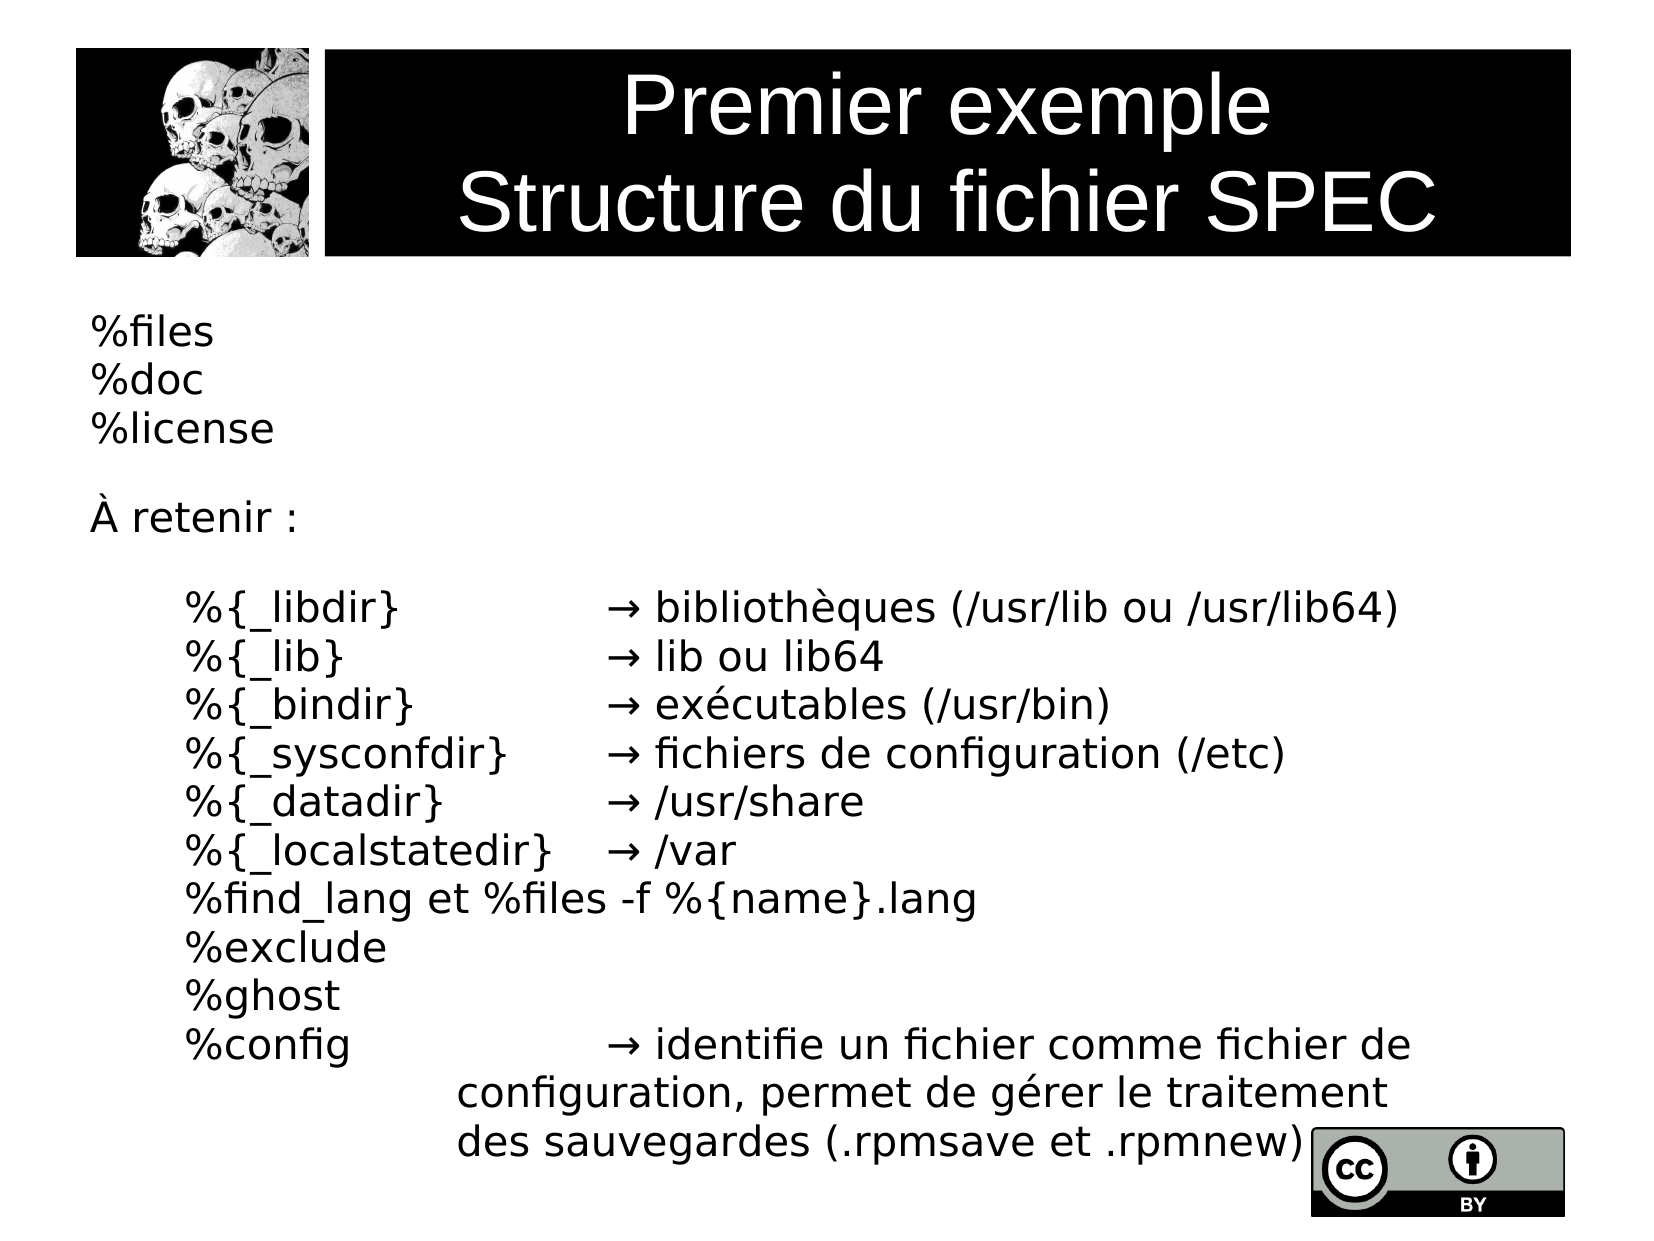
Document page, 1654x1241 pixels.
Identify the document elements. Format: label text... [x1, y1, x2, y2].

title Premier exemple Structure du fichier SPEC [324, 49, 1571, 257]
picture [1311, 1174, 1565, 1217]
picture [76, 48, 309, 257]
text_box %files %doc %license À retenir : %{_libdir} → bibliothèques (/usr/lib ou /usr/lib64) %{_lib} → lib ou lib64 %{_bindir} → exécutables (/usr/bin) %{_sysconfdir} → fichiers de configuration (/etc) %{_datadir} → /usr/share %{_localstatedir} → /var %find_lang et %files -f %{name}.lang %exclude %ghost %config → identifie un fichier comme fichier de configuration, permet de gérer le traitement des sauvegardes (.rpmsave et .rpmnew) [75, 300, 1576, 1174]
